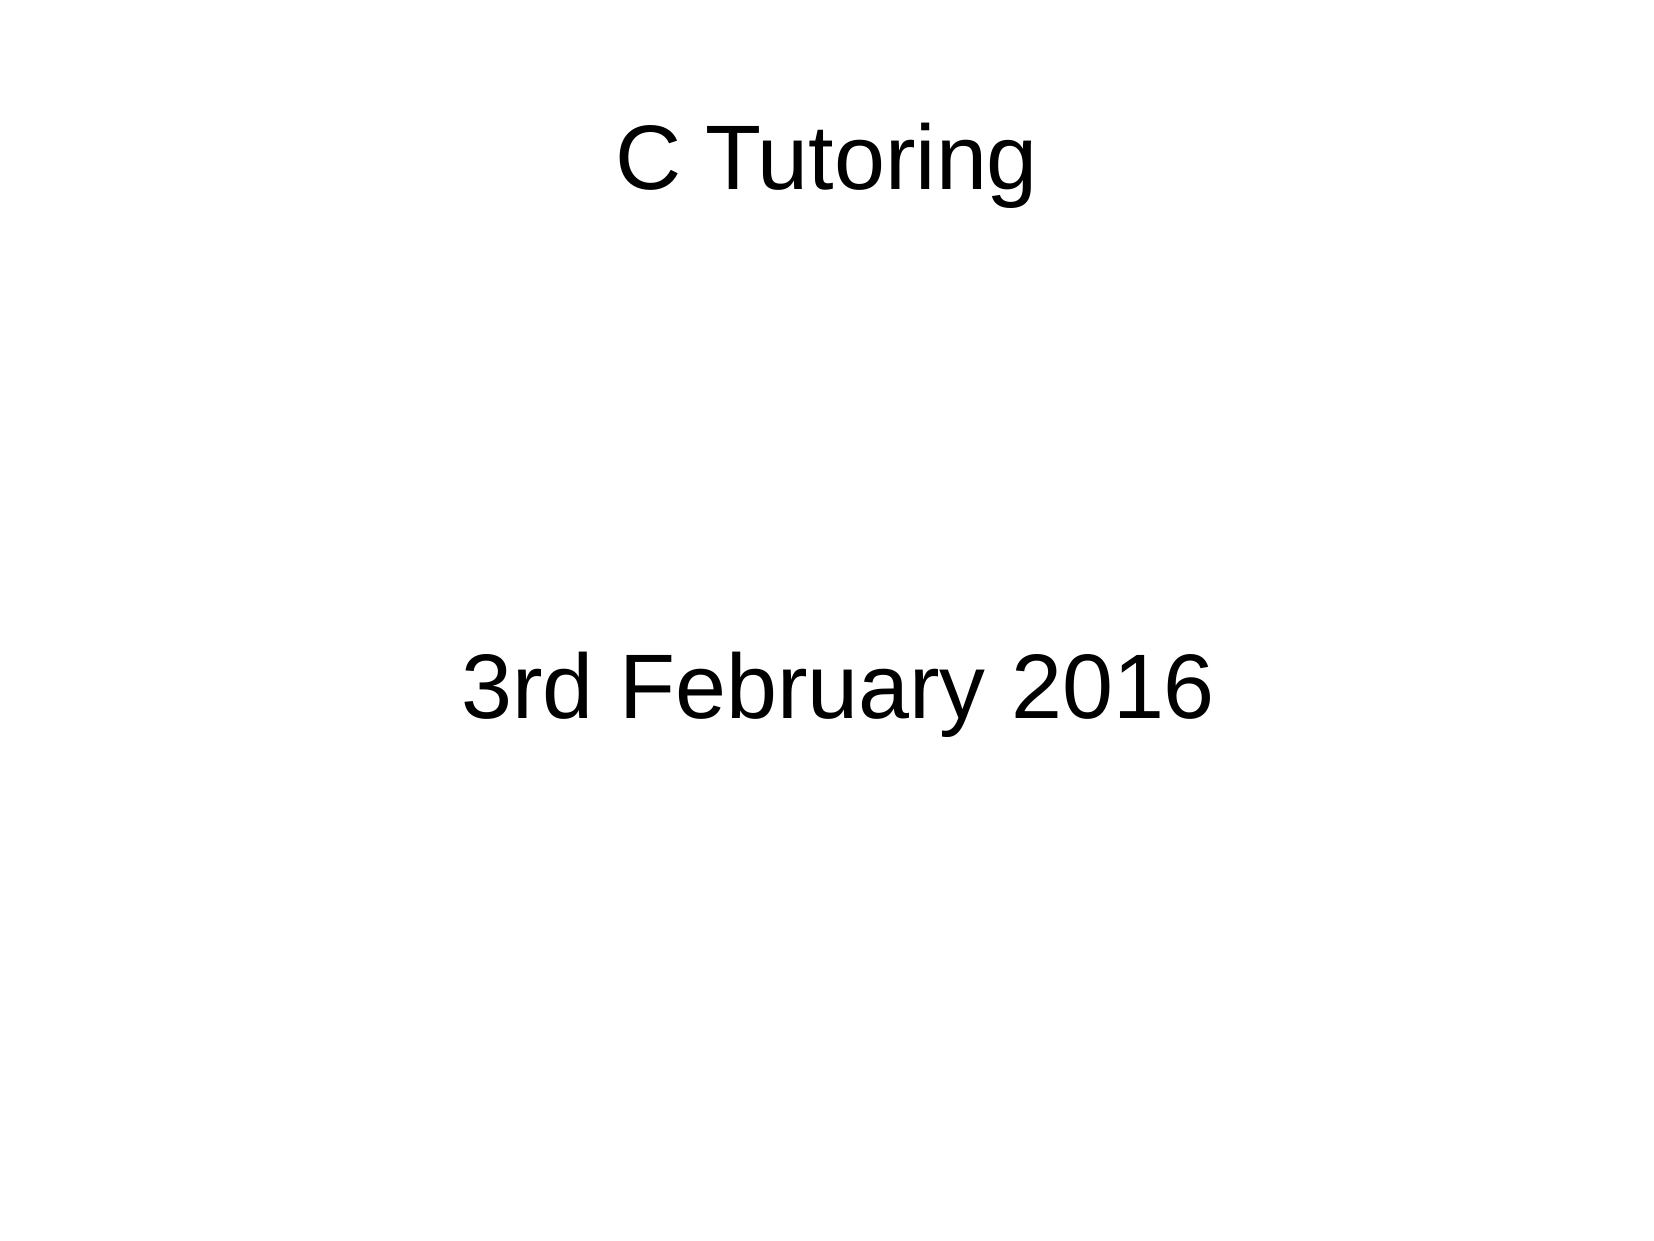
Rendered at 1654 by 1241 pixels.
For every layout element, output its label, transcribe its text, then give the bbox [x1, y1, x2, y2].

subtitle 3rd February 2016 [94, 253, 1583, 1111]
title C Tutoring [82, 49, 1571, 257]
